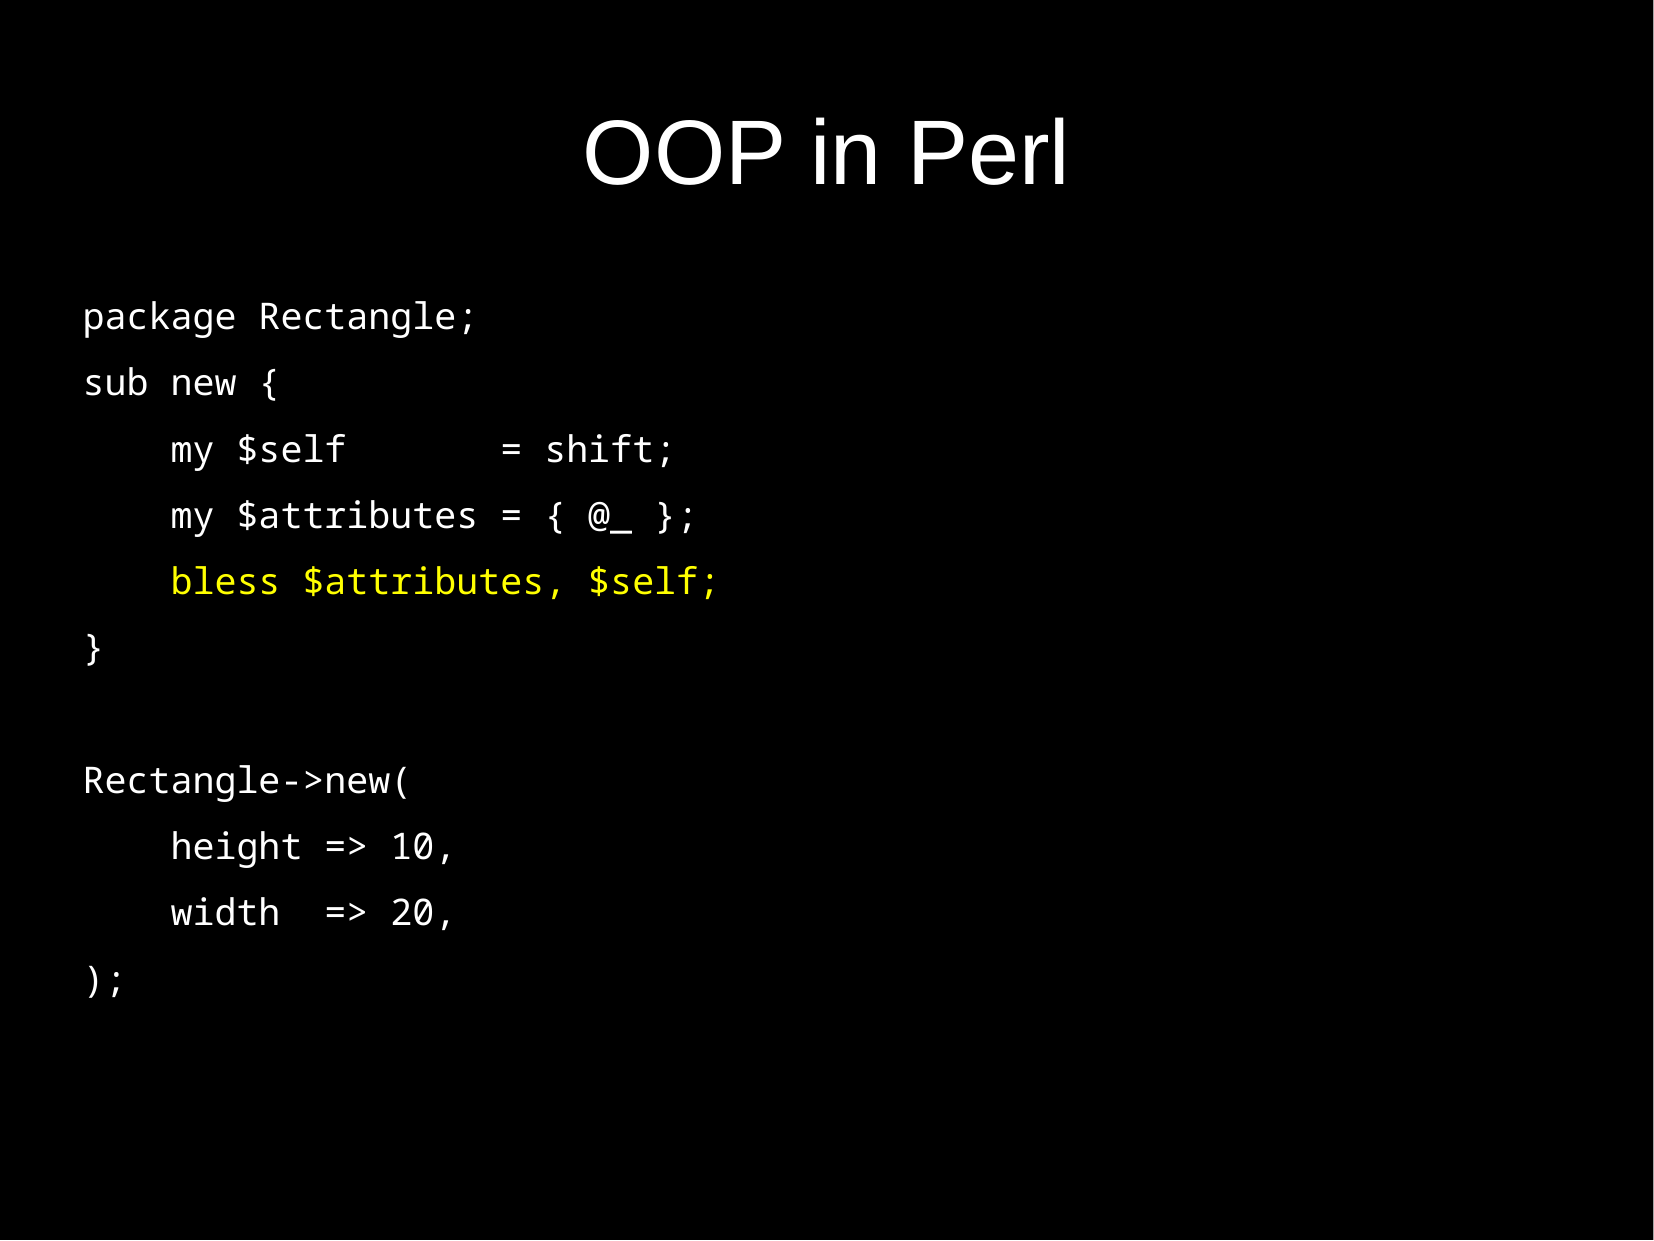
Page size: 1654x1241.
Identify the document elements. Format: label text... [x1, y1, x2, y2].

title OOP in Perl [82, 49, 1571, 257]
list package Rectangle; sub new { my $self = shift; my $attributes = { @_ }; bless $attributes, $self; } Rectangle->new( height => 10, width => 20, ); [82, 290, 1538, 1010]
